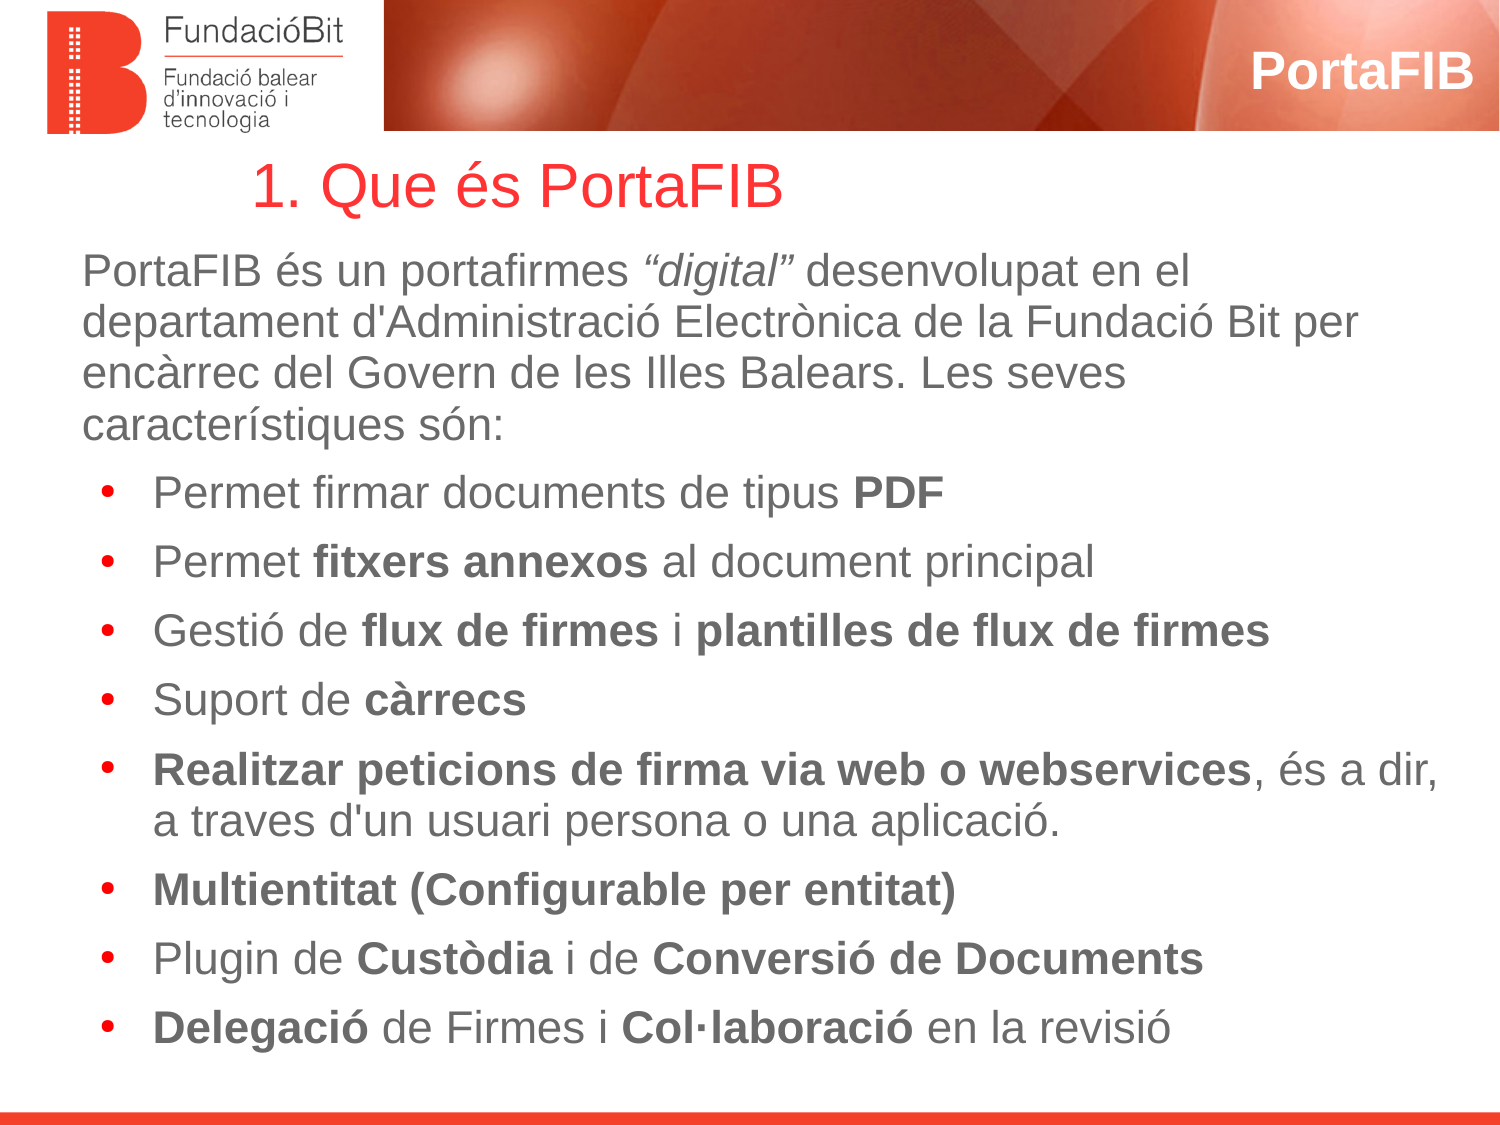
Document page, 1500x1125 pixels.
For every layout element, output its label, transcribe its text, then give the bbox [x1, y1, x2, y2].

title PortaFIB [324, 19, 1477, 123]
text_box PortaFIB és un portafirmes “digital” desenvolupat en el departament d'Administració Electrònica de la Fundació Bit per encàrrec del Govern de les Illes Balears. Les seves característiques són: Permet firmar documents de tipus PDF Permet fitxers annexos al document principal Gestió de flux de firmes i plantilles de flux de firmes Suport de càrrecs Realitzar peticions de firma via web o webservices, és a dir, a traves d'un usuari persona o una aplicació. Multientitat (Configurable per entitat) Plugin de Custòdia i de Conversió de Documents Delegació de Firmes i Col·laboració en la revisió [81, 244, 1440, 1062]
picture [47, 11, 343, 134]
picture [383, 0, 1500, 131]
text_box 1. Que és PortaFIB [78, 150, 1300, 226]
